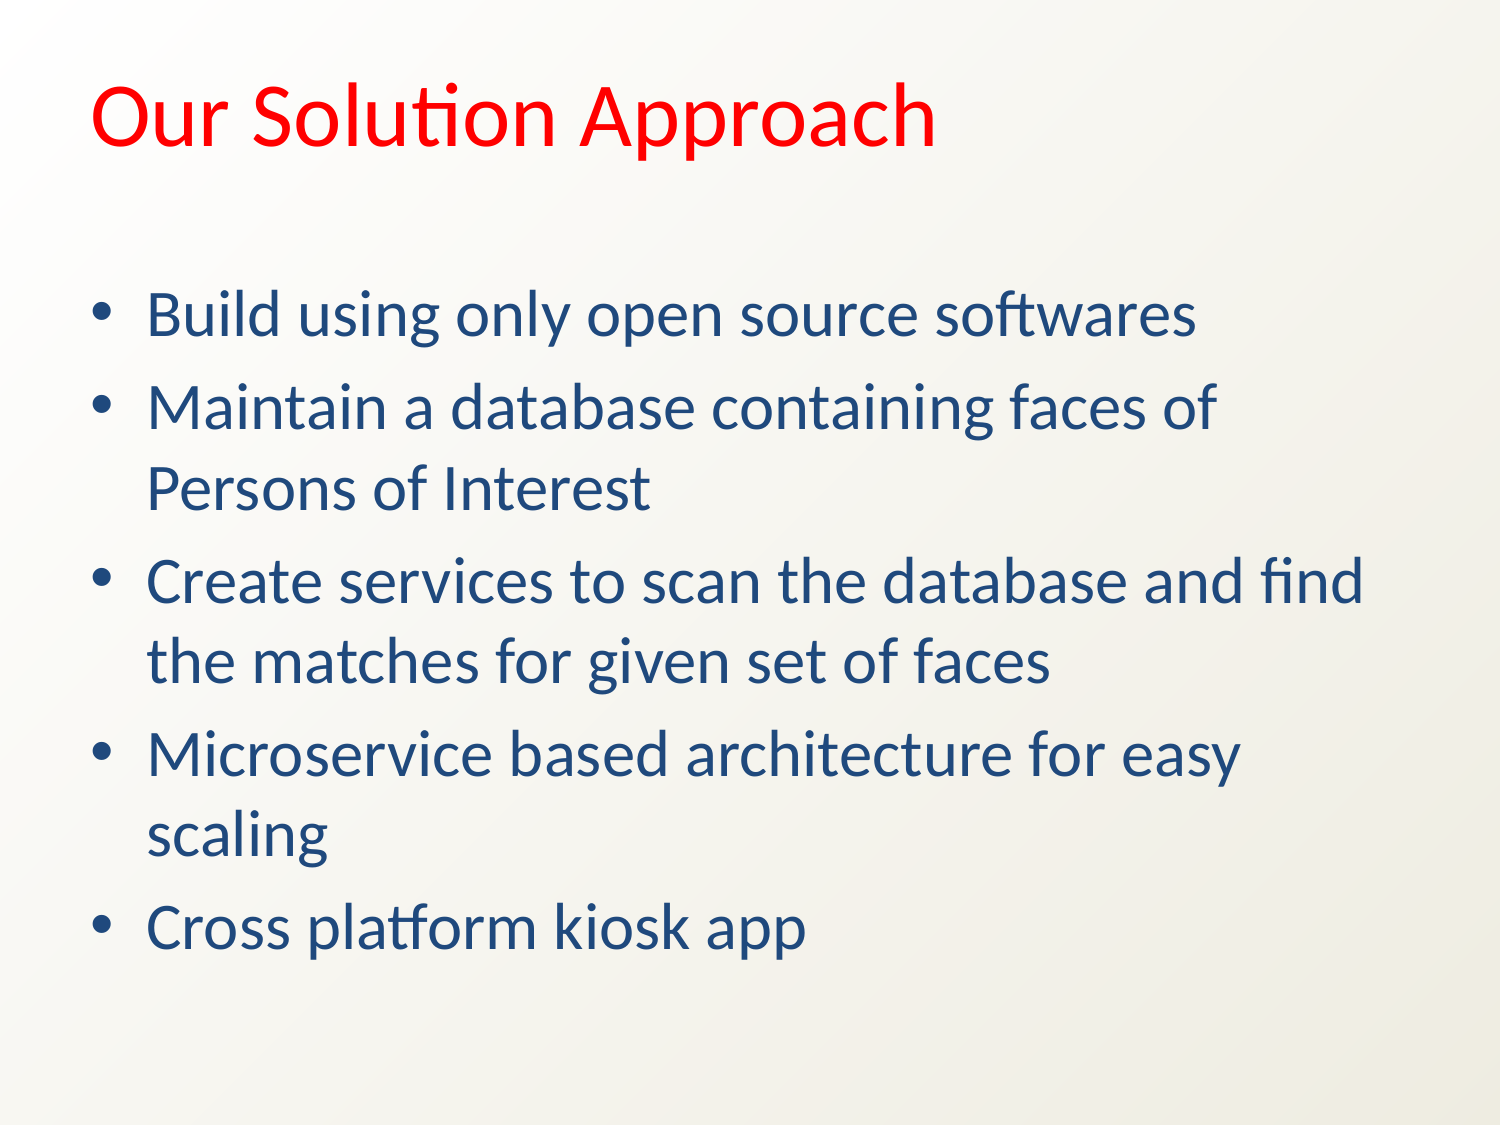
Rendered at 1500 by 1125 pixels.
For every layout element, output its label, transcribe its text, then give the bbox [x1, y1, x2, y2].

title Our Solution Approach [75, 45, 1425, 175]
list Build using only open source softwares Maintain a database containing faces of Persons of Interest Create services to scan the database and find the matches for given set of faces Microservice based architecture for easy scaling Cross platform kiosk app [75, 262, 1425, 1005]
